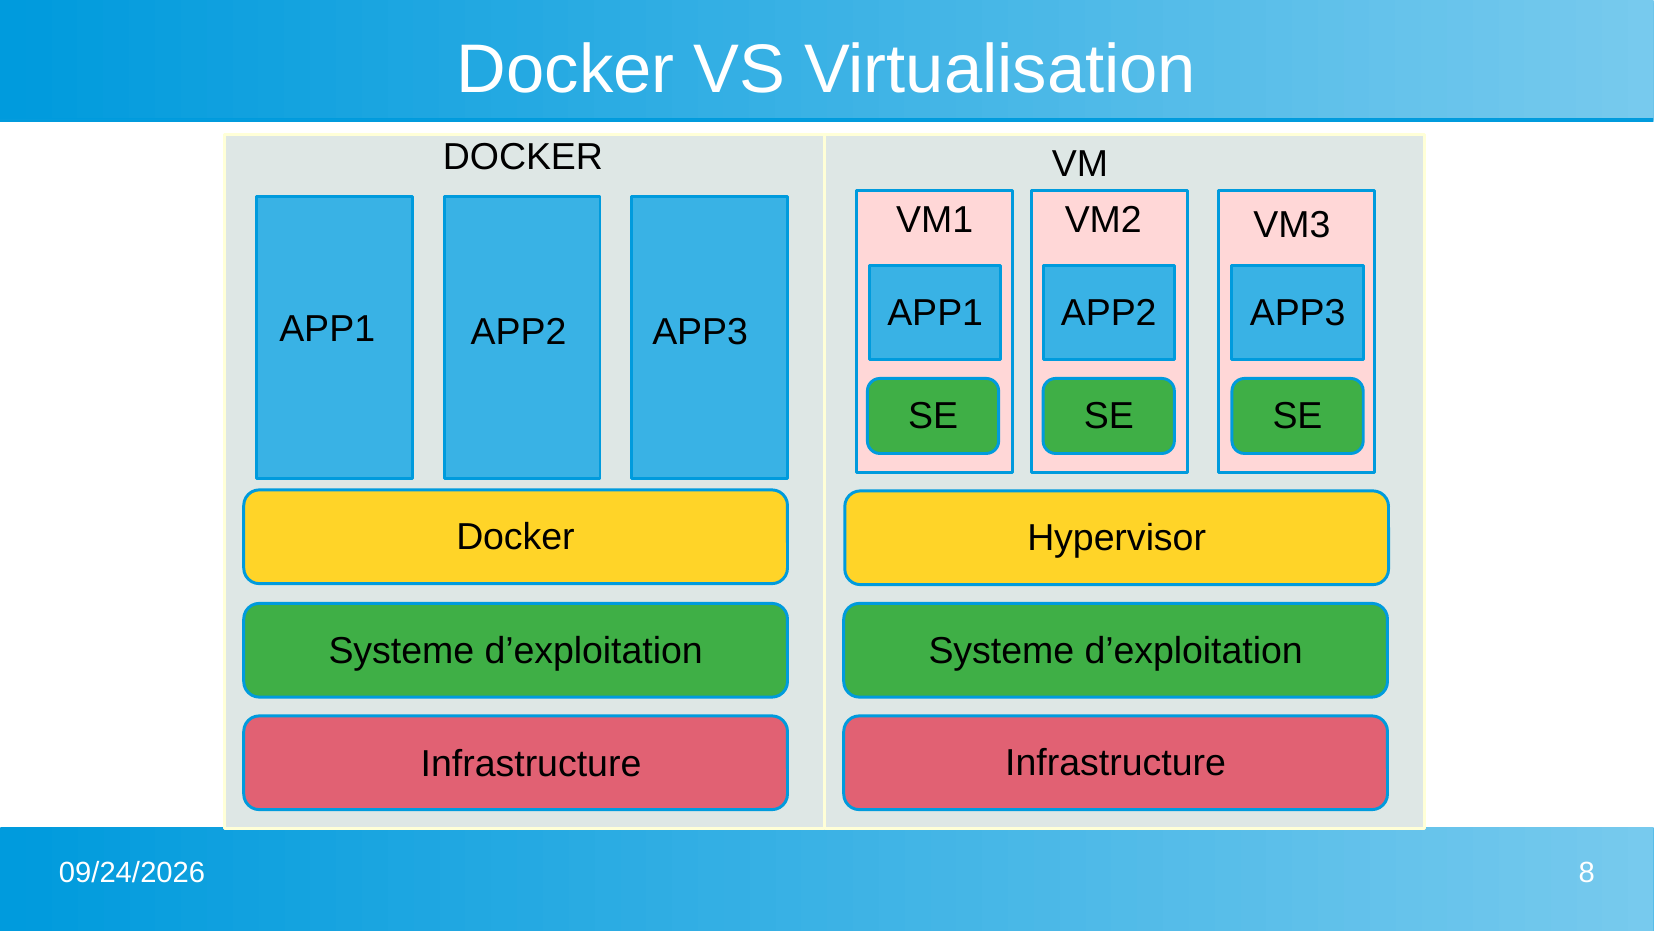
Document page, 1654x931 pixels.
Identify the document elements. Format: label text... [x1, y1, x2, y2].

text_box APP3 [637, 303, 763, 361]
text_box VM3 [1238, 196, 1346, 254]
text_box Infrastructure [843, 715, 1388, 810]
text_box APP3 [1231, 265, 1364, 360]
text_box Docker [243, 489, 788, 584]
text_box SE [1231, 378, 1364, 454]
title Docker VS Virtualisation [58, 29, 1595, 108]
text_box Infrastructure [405, 734, 657, 792]
text_box SE [867, 378, 999, 454]
text_box APP2 [1043, 265, 1175, 360]
text_box VM [1037, 134, 1124, 190]
text_box SE [1043, 378, 1175, 454]
text_box VM2 [1050, 190, 1157, 248]
text_box [224, 134, 1425, 829]
text_box Hypervisor [844, 490, 1389, 585]
text_box APP2 [455, 303, 582, 361]
text_box APP1 [869, 265, 1001, 360]
text_box DOCKER [428, 128, 619, 186]
text_box VM1 [881, 191, 988, 249]
text_box Systeme d’exploitation [243, 603, 788, 698]
text_box Systeme d’exploitation [843, 603, 1388, 698]
text_box APP1 [264, 299, 390, 357]
